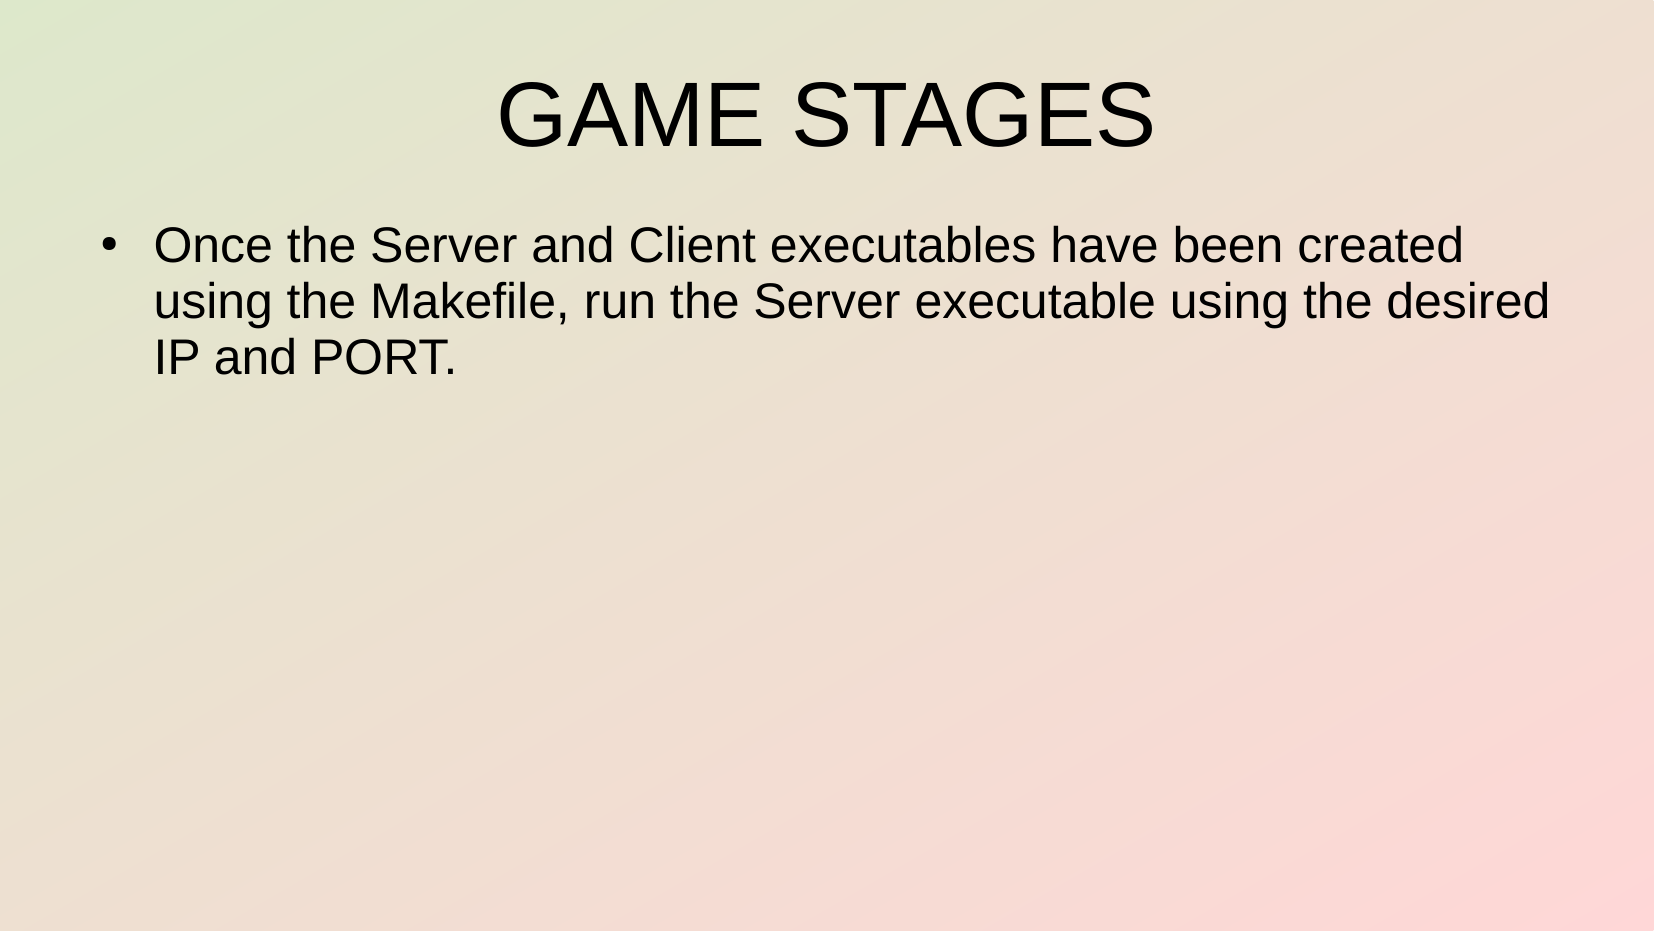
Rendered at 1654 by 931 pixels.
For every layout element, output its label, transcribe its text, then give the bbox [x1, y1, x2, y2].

list Once the Server and Client executables have been created using the Makefile, run the Server executable using the desired IP and PORT. [82, 217, 1571, 758]
title GAME STAGES [82, 37, 1571, 193]
